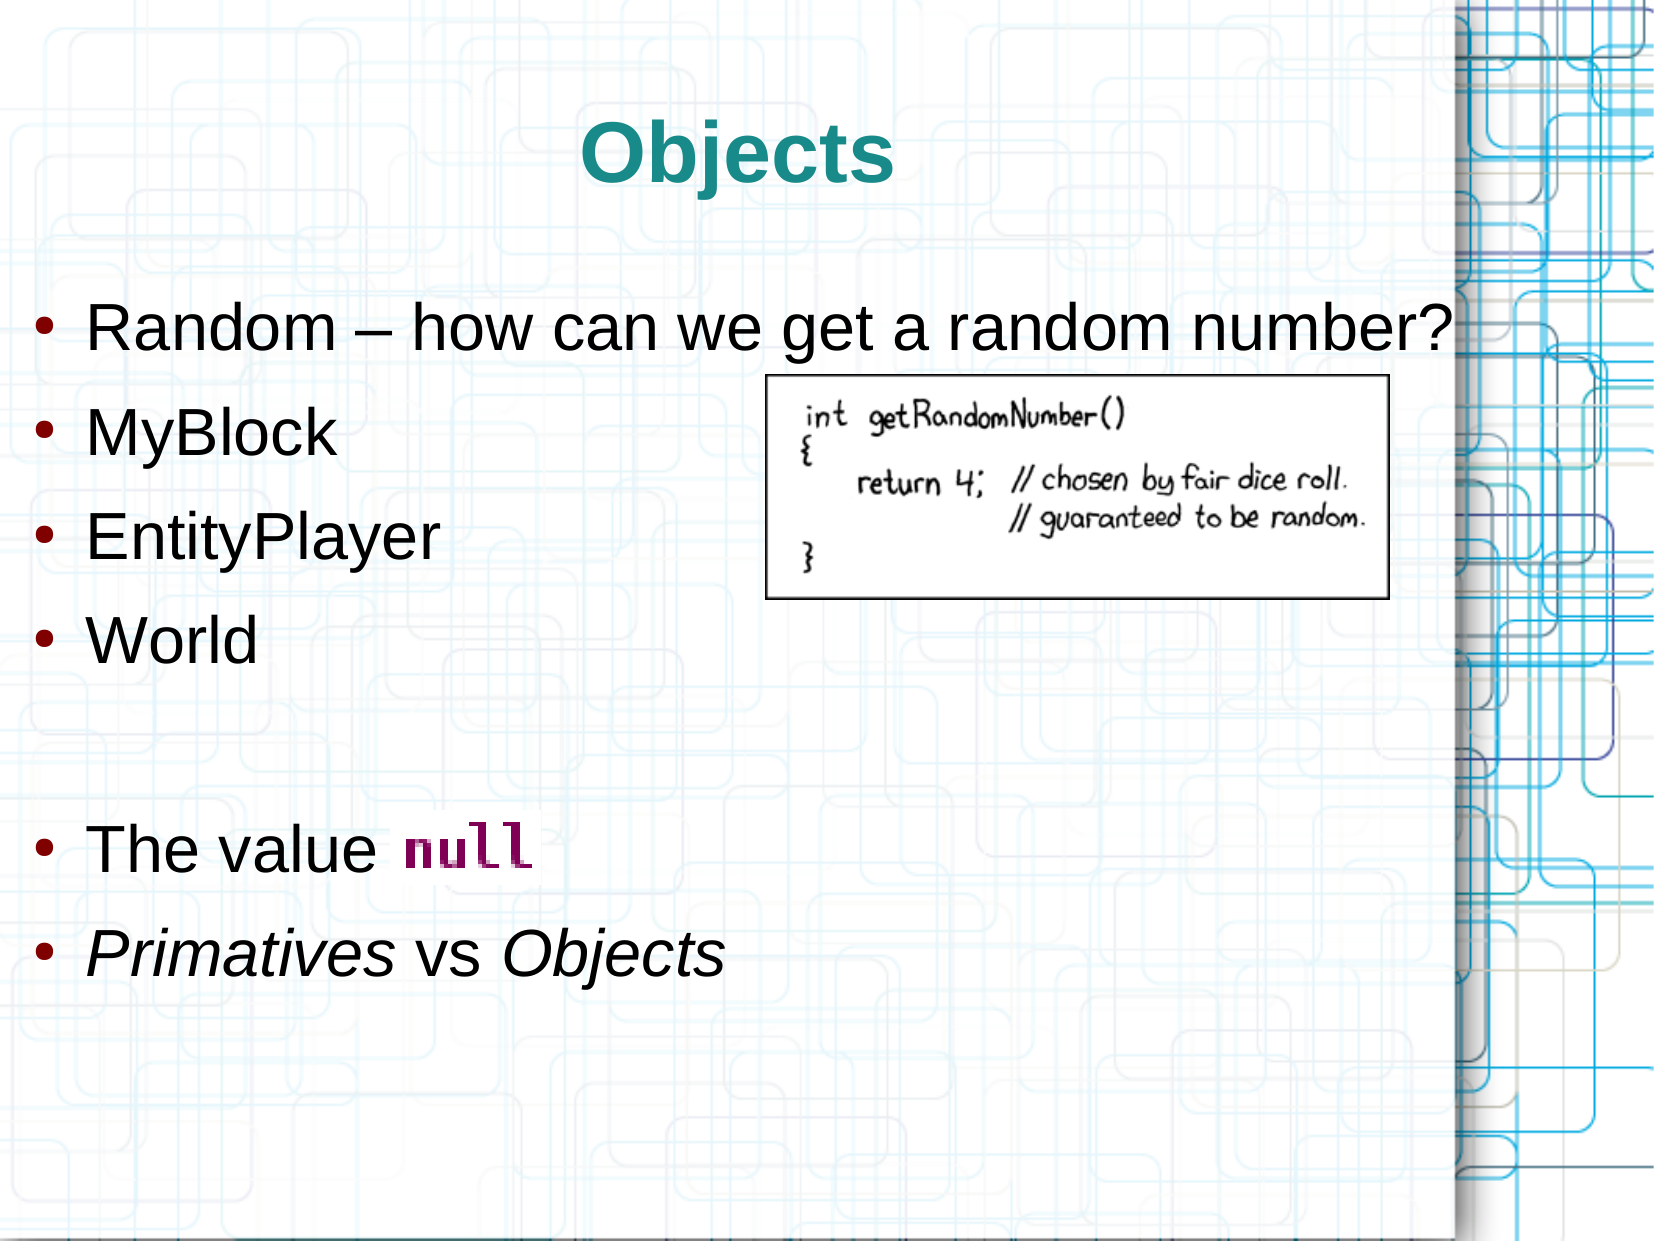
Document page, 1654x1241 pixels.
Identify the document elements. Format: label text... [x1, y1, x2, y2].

list Random – how can we get a random number? MyBlock EntityPlayer World The value Primatives vs Objects [15, 290, 1501, 1010]
picture [0, 0, 1654, 1241]
title Objects [59, 49, 1418, 257]
